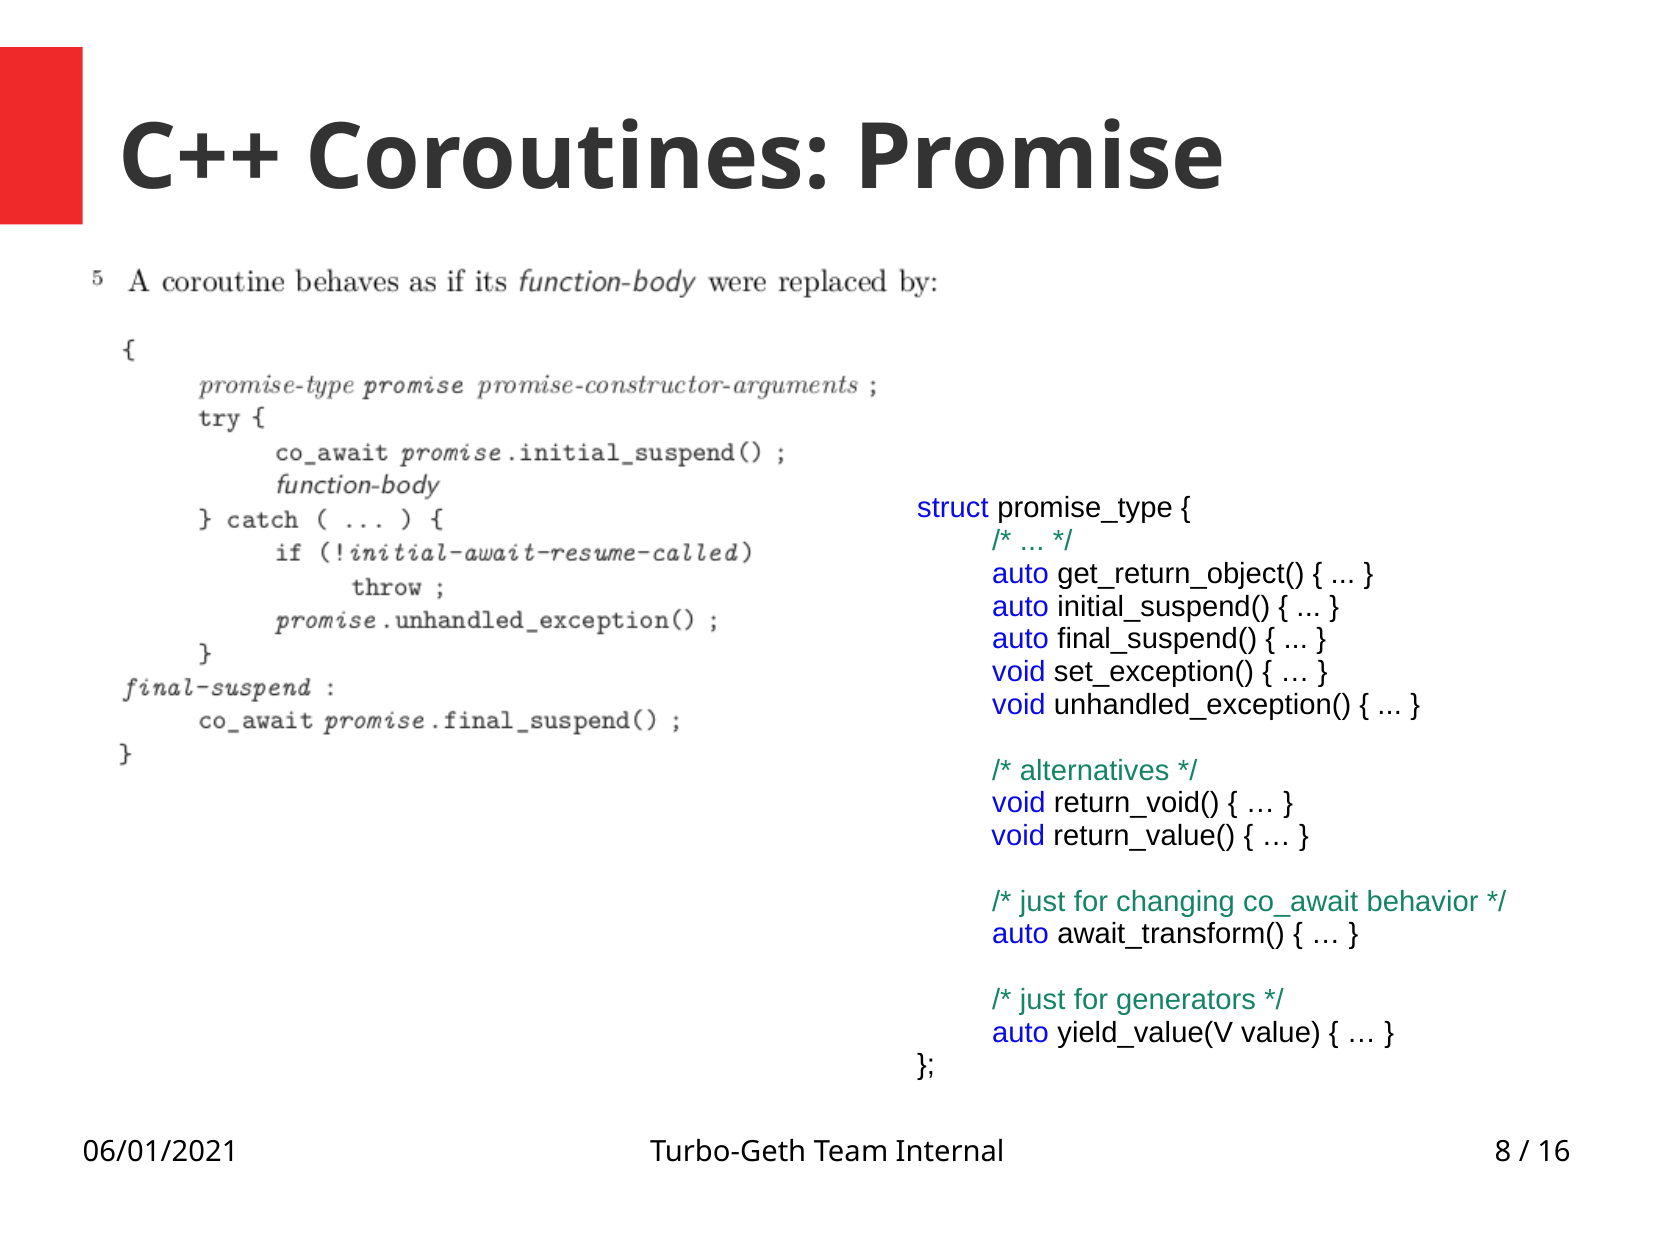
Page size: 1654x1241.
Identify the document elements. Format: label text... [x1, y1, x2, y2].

picture [103, 329, 899, 788]
title C++ Coroutines: Promise [118, 49, 1571, 257]
picture [73, 253, 952, 309]
text_box struct promise_type { /* ... */ auto get_return_object() { ... } auto initial_suspend() { ... } auto final_suspend() { ... } void set_exception() { … } void unhandled_exception() { ... } /* alternatives */ void return_void() { … } void return_value() { … } /* just for changing co_await behavior */ auto await_transform() { … } /* just for generators */ auto yield_value(V value) { … } }; [902, 484, 1531, 1093]
